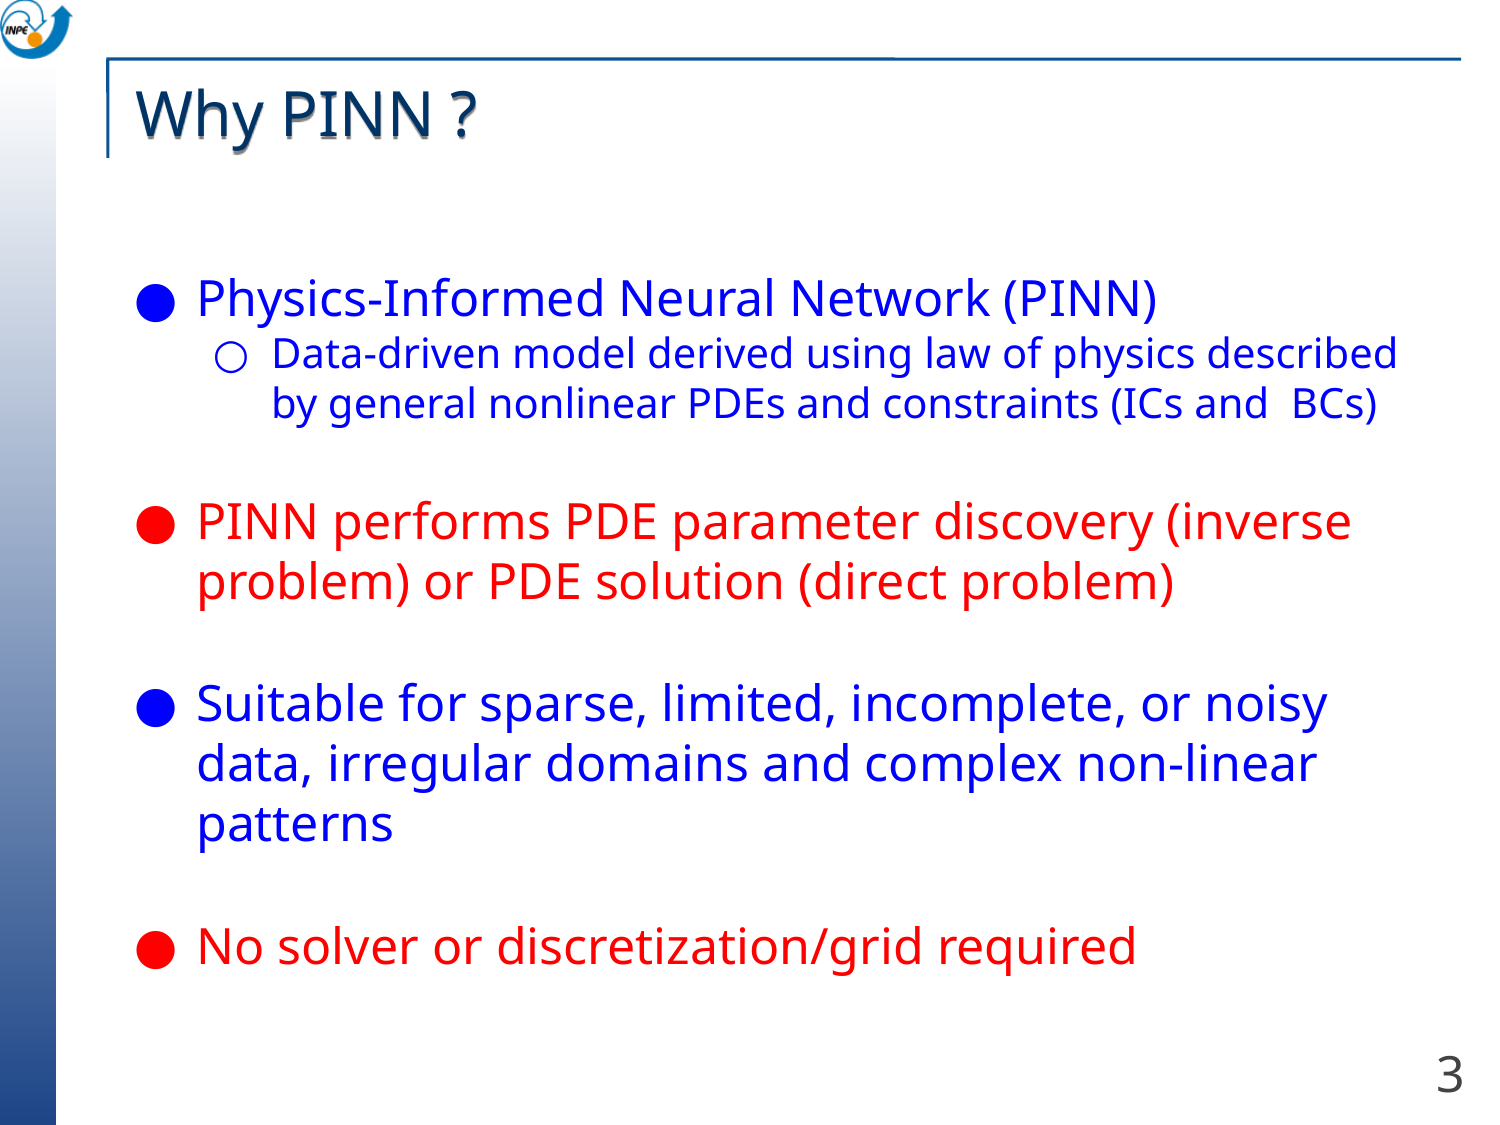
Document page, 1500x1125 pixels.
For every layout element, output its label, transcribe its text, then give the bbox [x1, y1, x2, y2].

slide_number 1 [1389, 1033, 1480, 1120]
list Physics-Informed Neural Network (PINN) Data-driven model derived using law of physics described by general nonlinear PDEs and constraints (ICs and BCs) PINN performs PDE parameter discovery (inverse problem) or PDE solution (direct problem) Suitable for sparse, limited, incomplete, or noisy data, irregular domains and complex non-linear patterns No solver or discretization/grid required [106, 252, 1465, 1050]
picture [0, 0, 73, 59]
title Why PINN ? [106, 59, 1465, 181]
